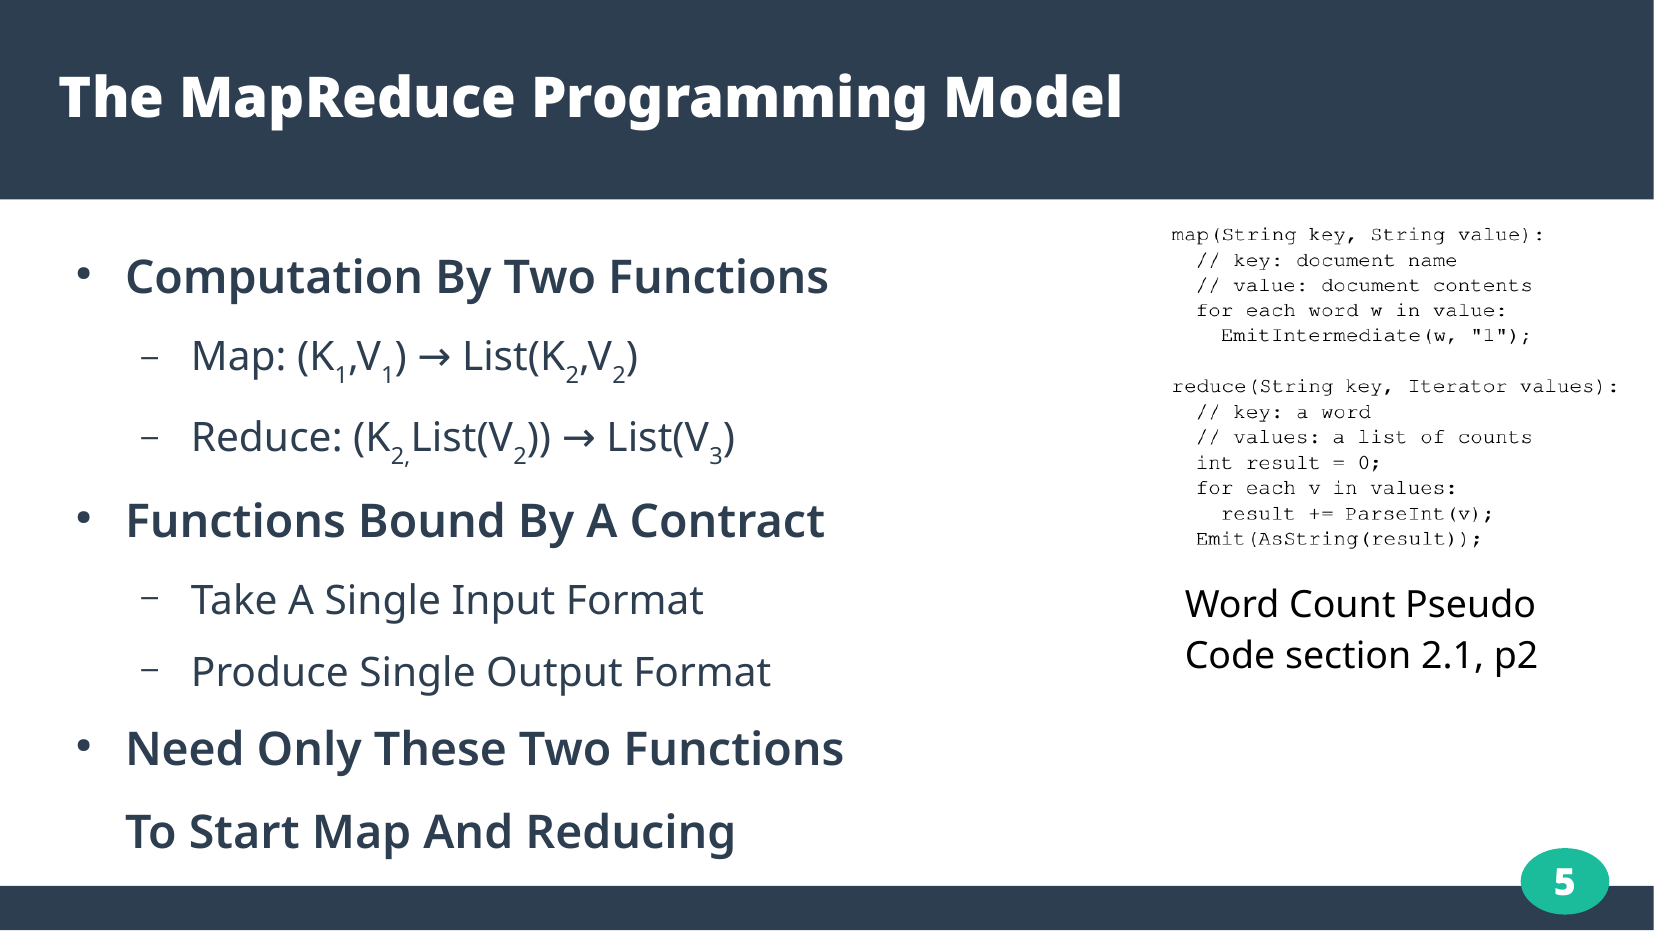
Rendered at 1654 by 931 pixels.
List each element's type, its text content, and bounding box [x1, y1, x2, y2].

title The MapReduce Programming Model [59, 37, 1595, 155]
text_box Word Count Pseudo Code section 2.1, p2 [1170, 570, 1636, 680]
list Computation By Two Functions Map: (K1,V1) → List(K2,V2) Reduce: (K2,List(V2)) → List(V3) Functions Bound By A Contract Take A Single Input Format Produce Single Output Format Need Only These Two Functions To Start Map And Reducing [59, 243, 1595, 864]
picture [1122, 215, 1636, 556]
